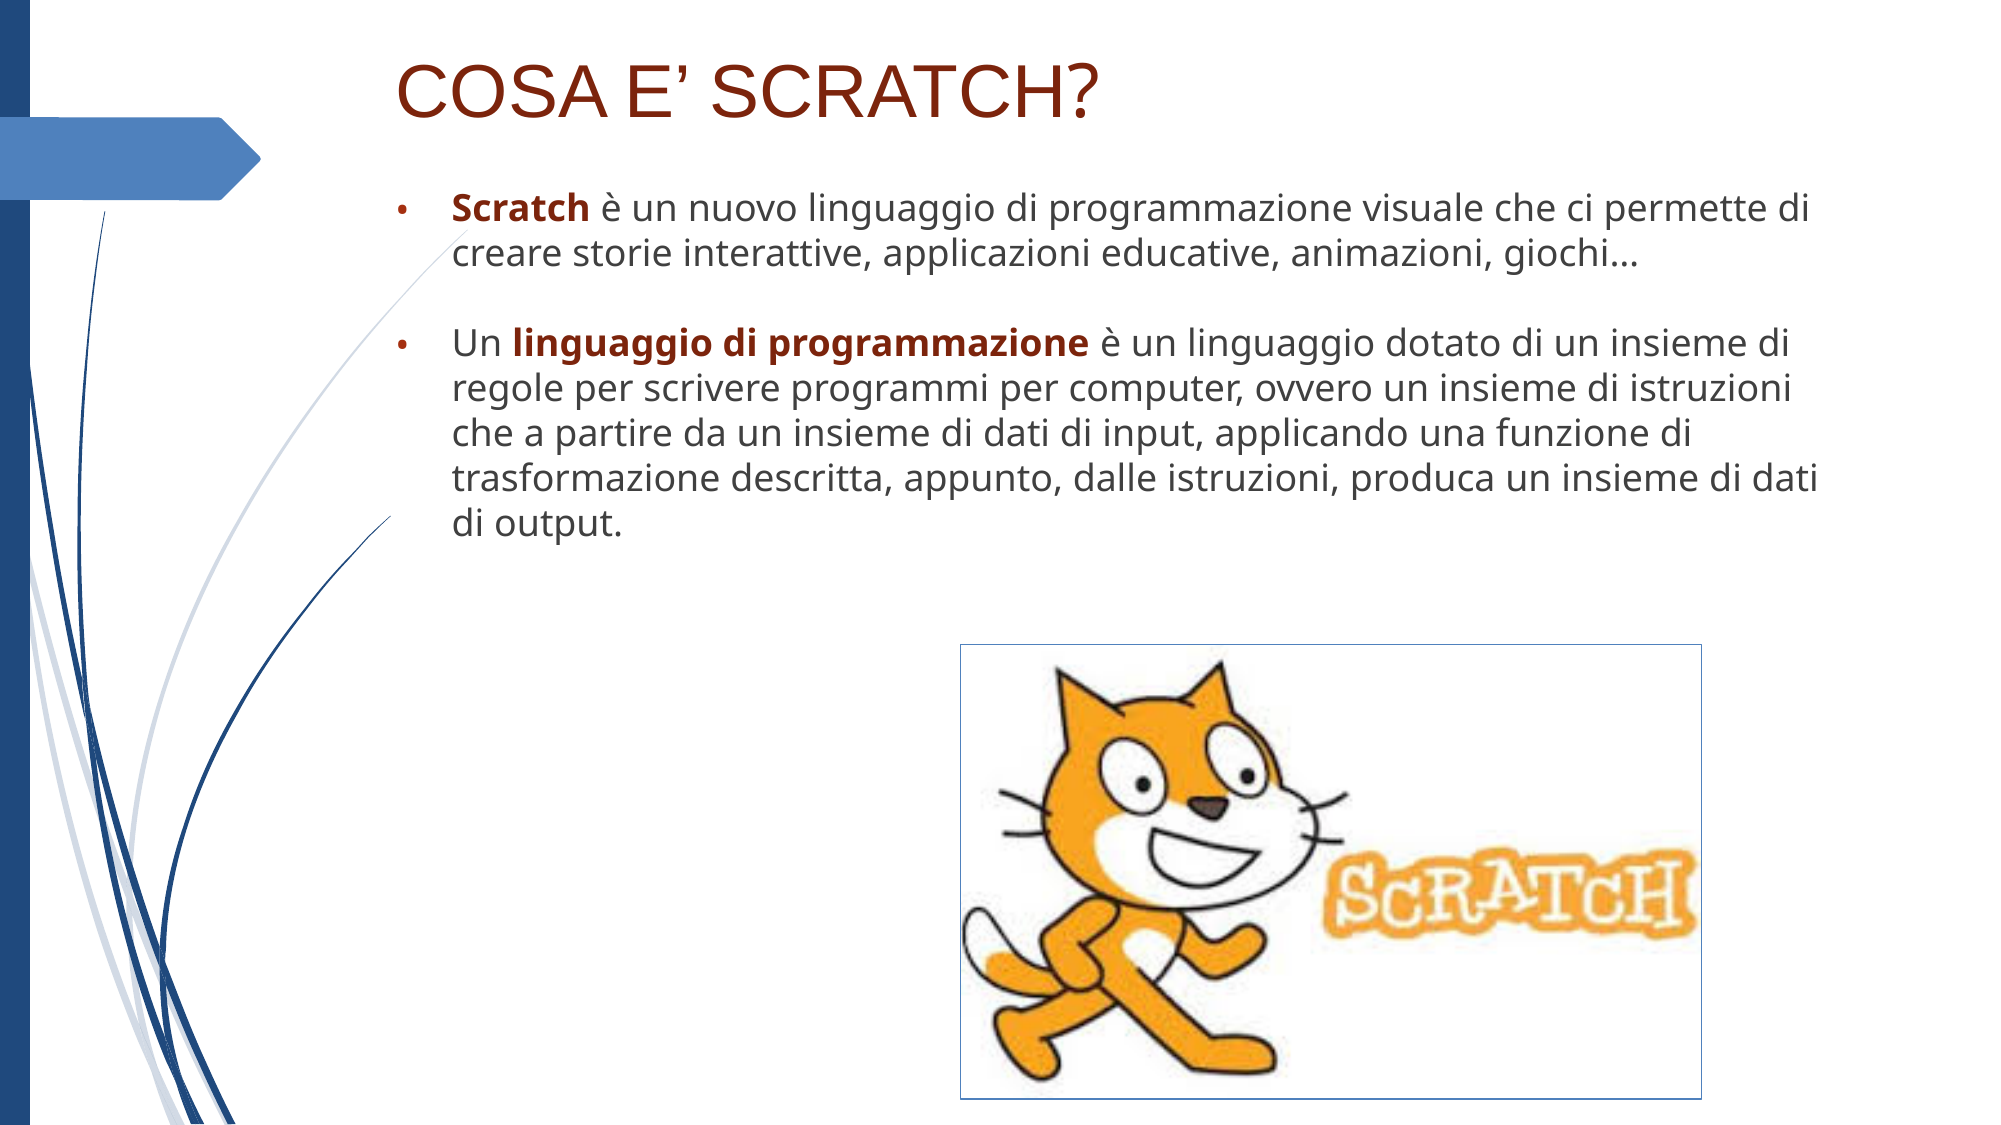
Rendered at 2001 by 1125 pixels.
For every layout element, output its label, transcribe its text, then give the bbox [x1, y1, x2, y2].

text_box COSA E’ SCRATCH? [380, 34, 1843, 176]
text_box Scratch è un nuovo linguaggio di programmazione visuale che ci permette di creare storie interattive, applicazioni educative, animazioni, giochi… Un linguaggio di programmazione è un linguaggio dotato di un insieme di regole per scrivere programmi per computer, ovvero un insieme di istruzioni che a partire da un insieme di dati di input, applicando una funzione di trasformazione descritta, appunto, dalle istruzioni, produca un insieme di dati di output. [380, 176, 1843, 797]
picture [961, 645, 1701, 1099]
